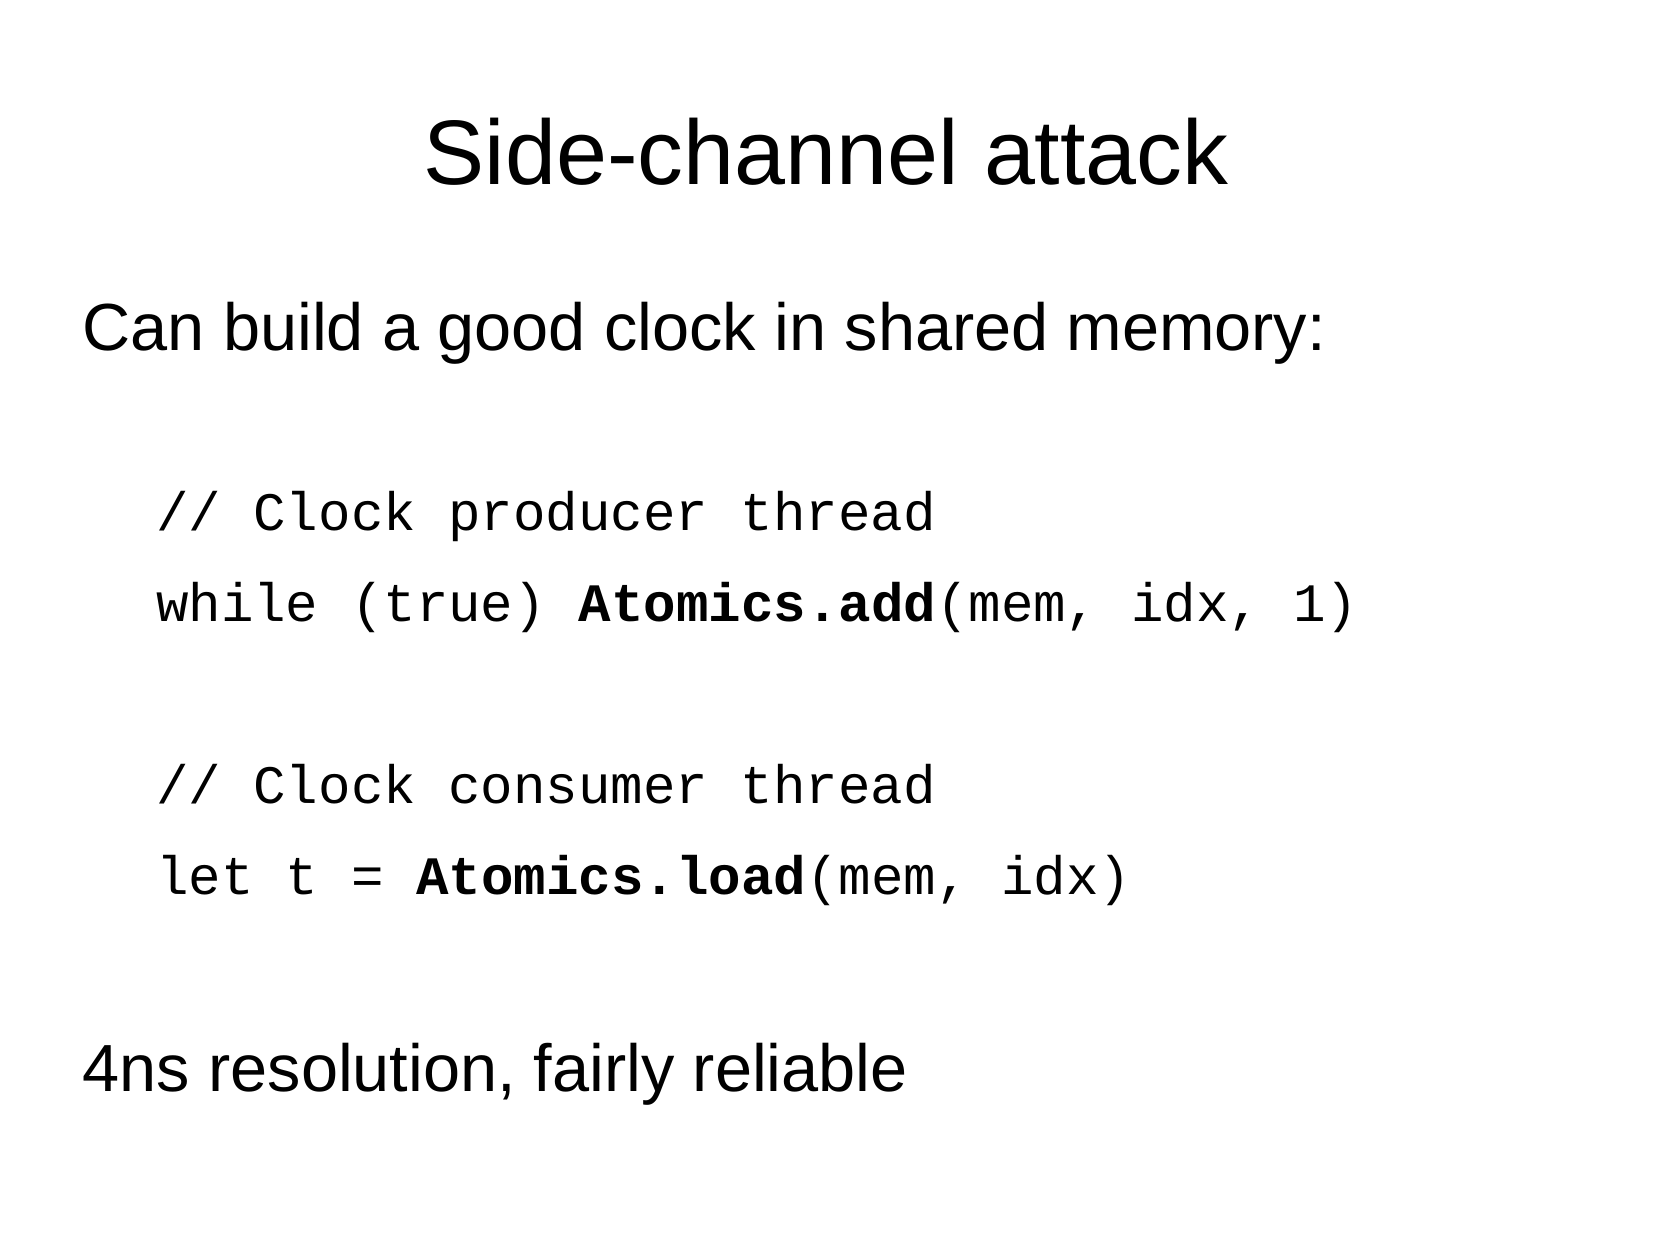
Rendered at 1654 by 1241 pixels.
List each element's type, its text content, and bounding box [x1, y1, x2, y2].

list Can build a good clock in shared memory: // Clock producer thread while (true) Atomics.add(mem, idx, 1) // Clock consumer thread let t = Atomics.load(mem, idx) 4ns resolution, fairly reliable [82, 290, 1571, 1104]
title Side-channel attack [82, 49, 1571, 257]
